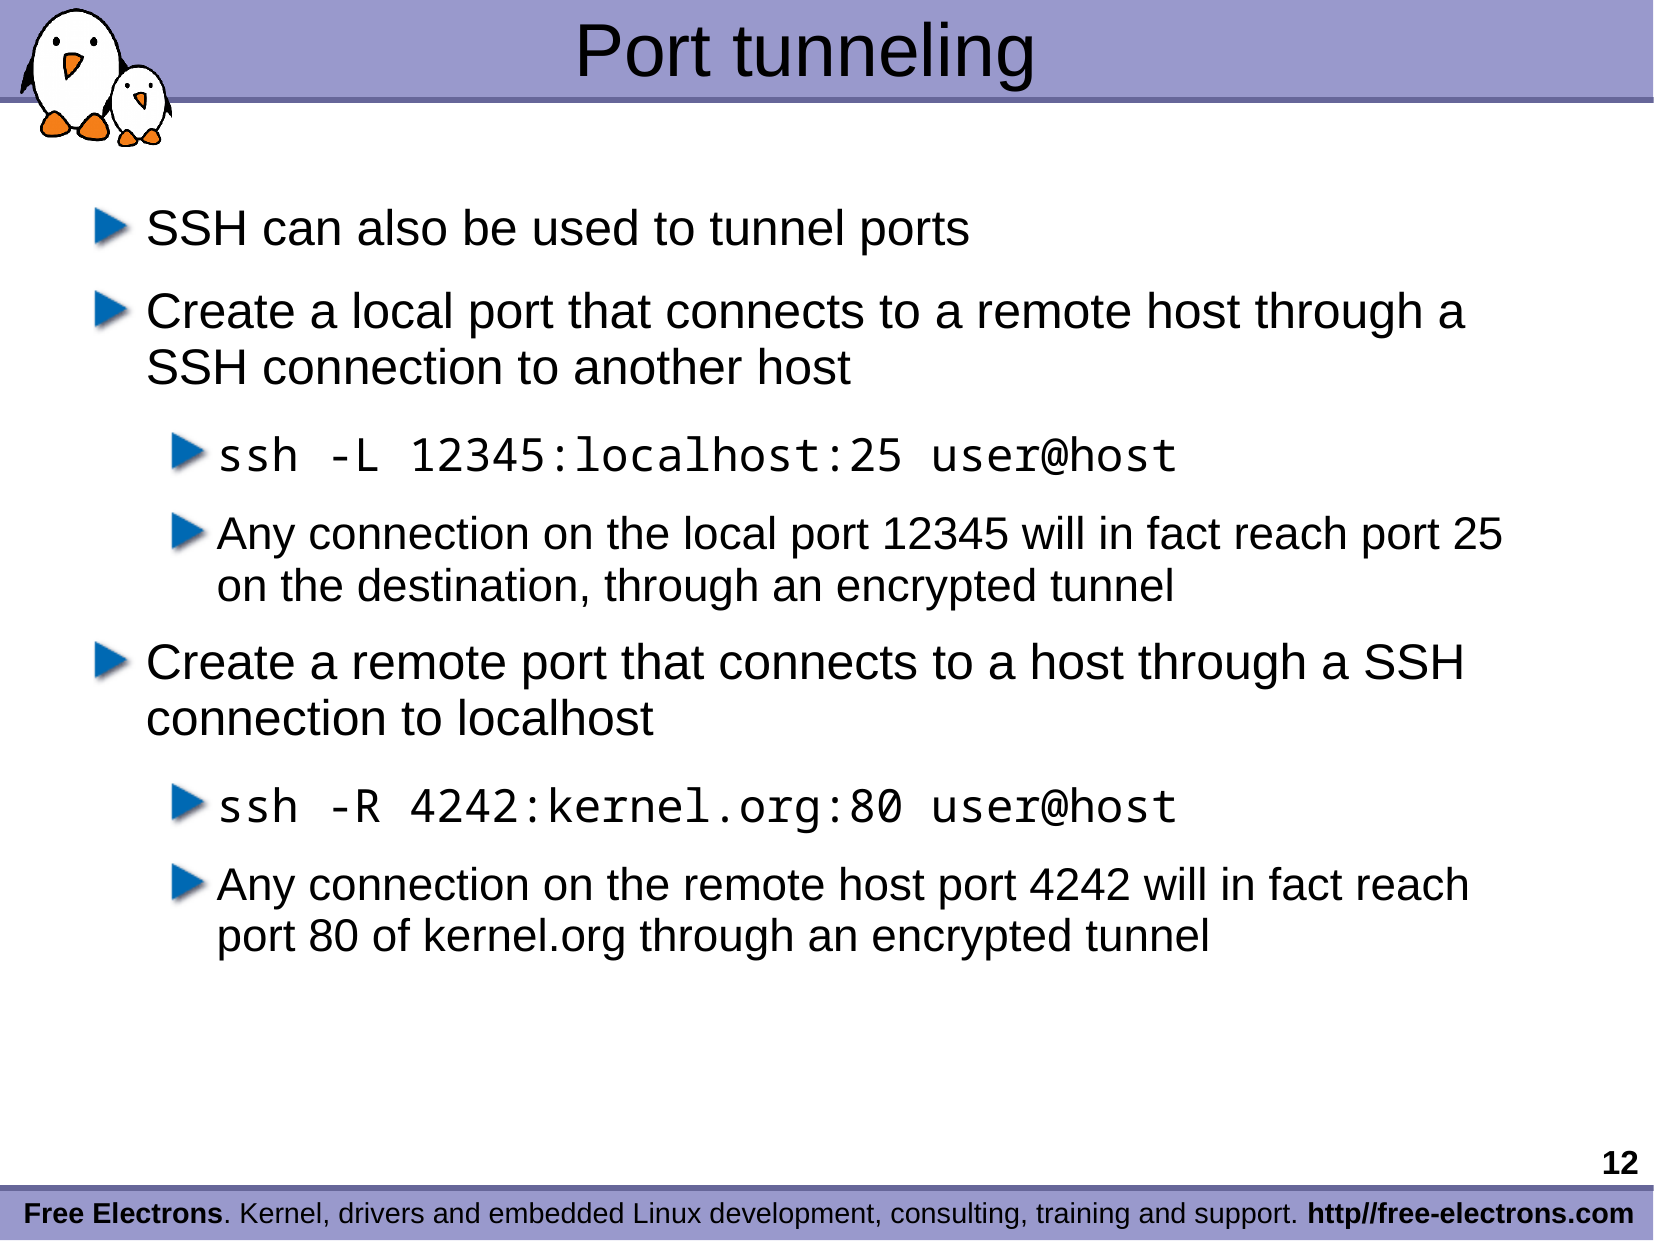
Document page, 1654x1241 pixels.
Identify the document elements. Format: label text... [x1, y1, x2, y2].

picture [20, 8, 172, 147]
list SSH can also be used to tunnel ports Create a local port that connects to a remote host through a SSH connection to another host ssh -L 12345:localhost:25 user@host Any connection on the local port 12345 will in fact reach port 25 on the destination, through an encrypted tunnel Create a remote port that connects to a host through a SSH connection to localhost ssh -R 4242:kernel.org:80 user@host Any connection on the remote host port 4242 will in fact reach port 80 of kernel.org through an encrypted tunnel [75, 200, 1538, 1051]
title Port tunneling [60, 0, 1551, 101]
